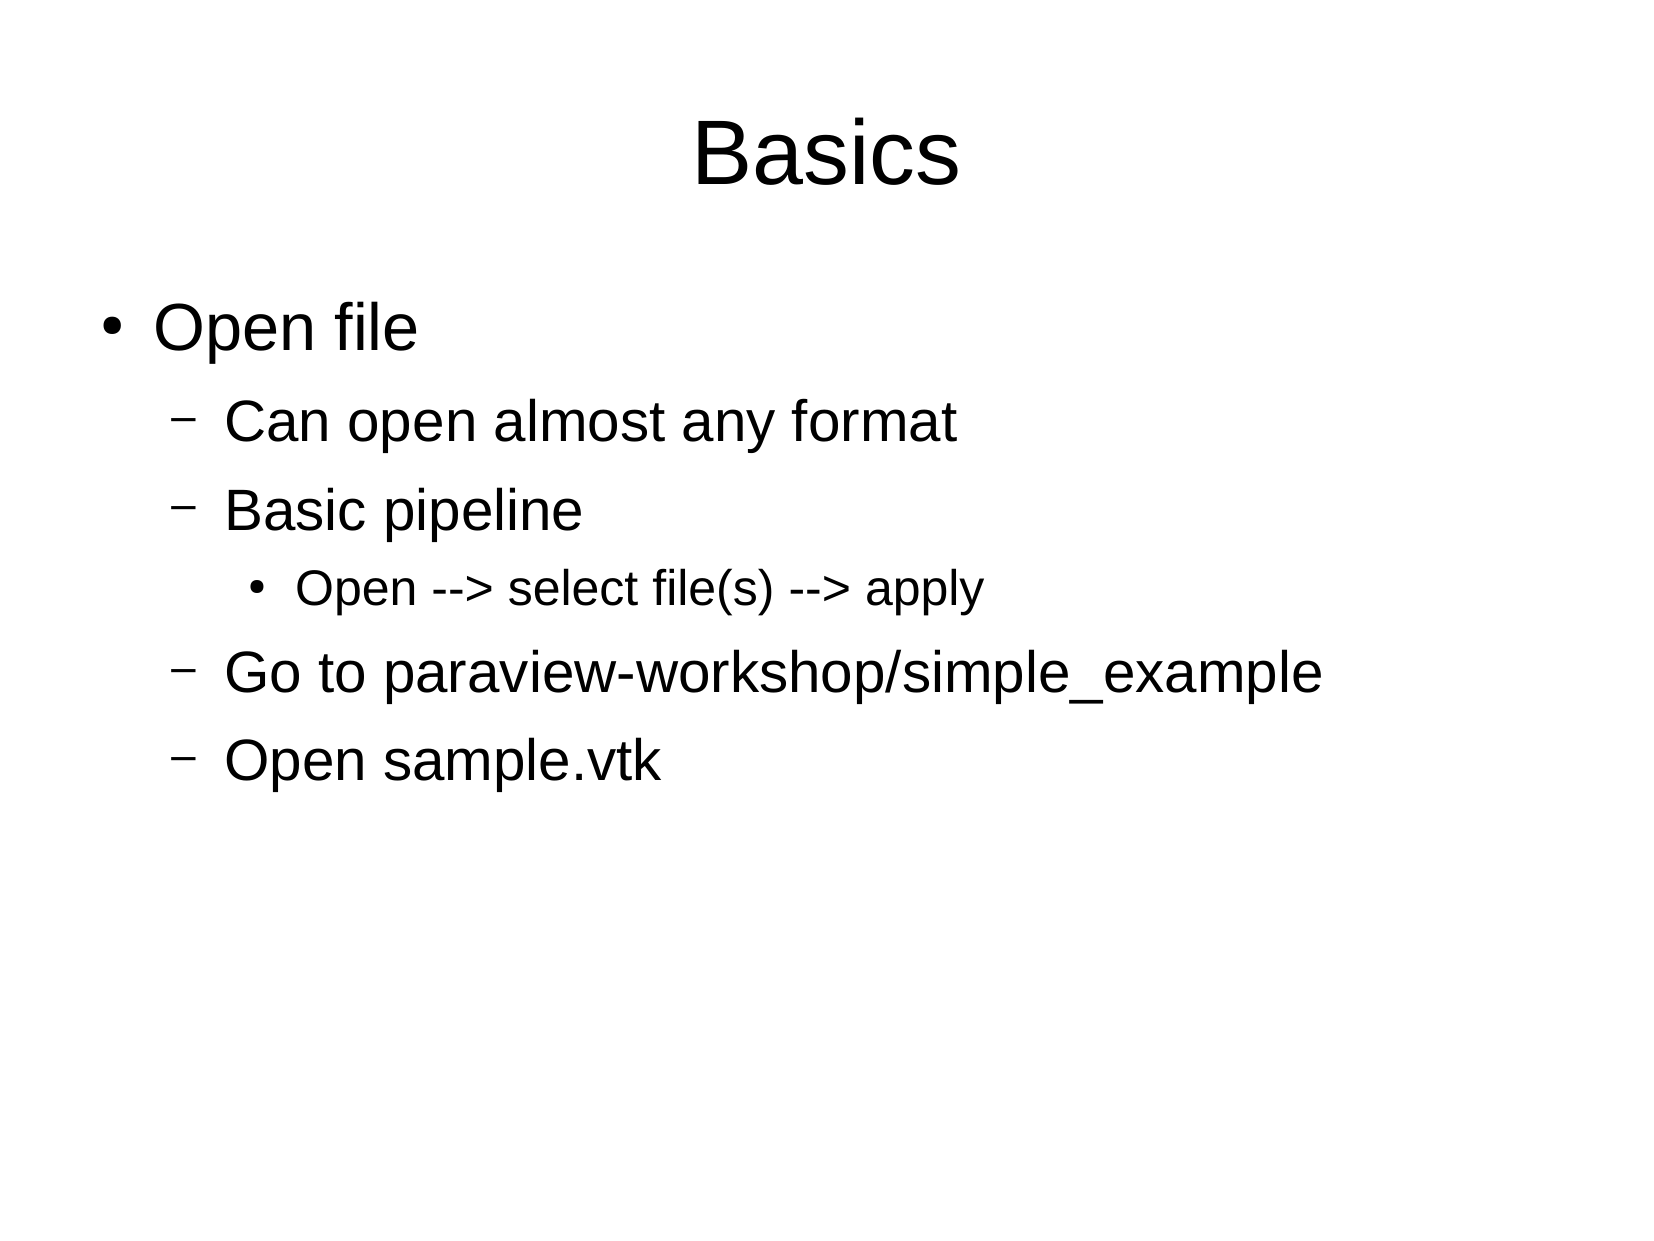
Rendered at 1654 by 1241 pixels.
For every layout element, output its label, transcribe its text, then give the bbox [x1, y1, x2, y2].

list Open file Can open almost any format Basic pipeline Open --> select file(s) --> apply Go to paraview-workshop/simple_example Open sample.vtk [82, 290, 1571, 1010]
title Basics [82, 49, 1571, 257]
